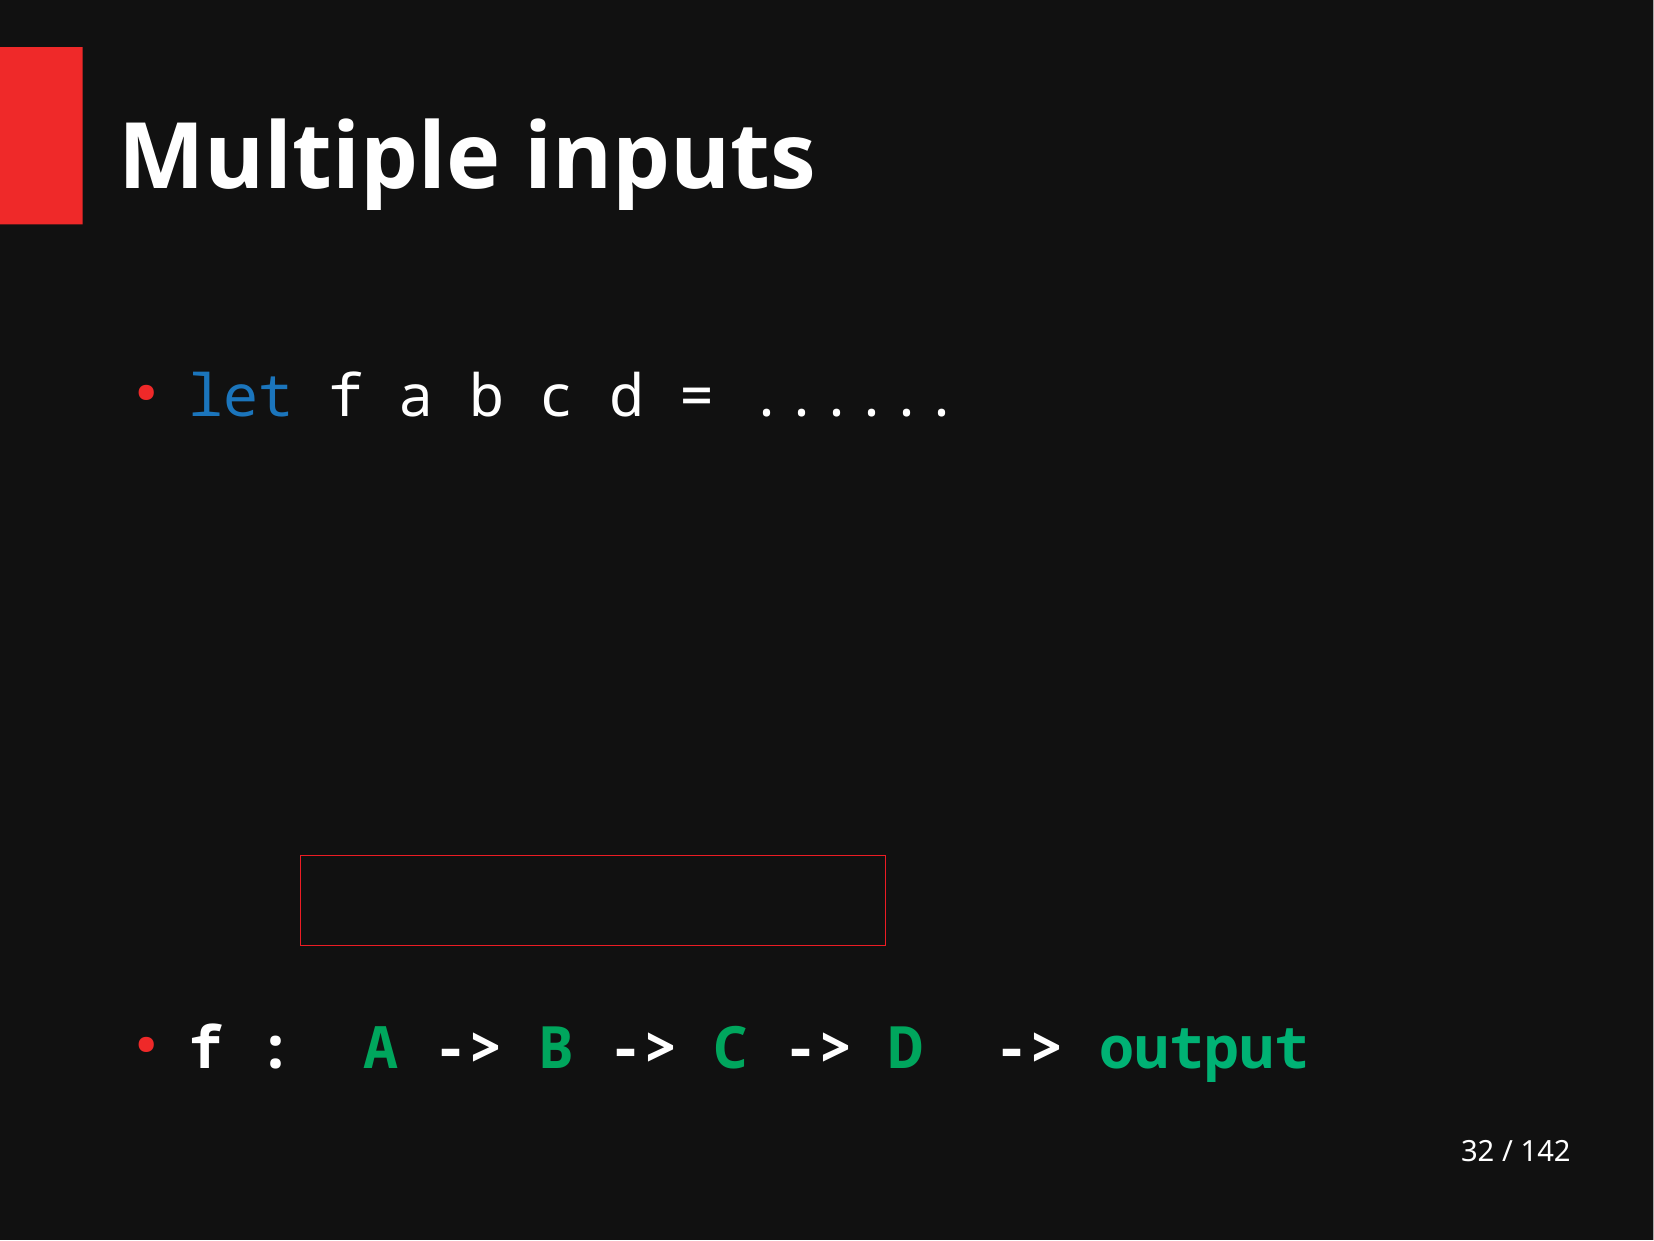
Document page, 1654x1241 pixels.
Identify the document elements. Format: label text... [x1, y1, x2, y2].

list let f a b c d = ...... f : A -> B -> C -> D -> output [118, 354, 1536, 1074]
title Multiple inputs [118, 49, 1571, 257]
